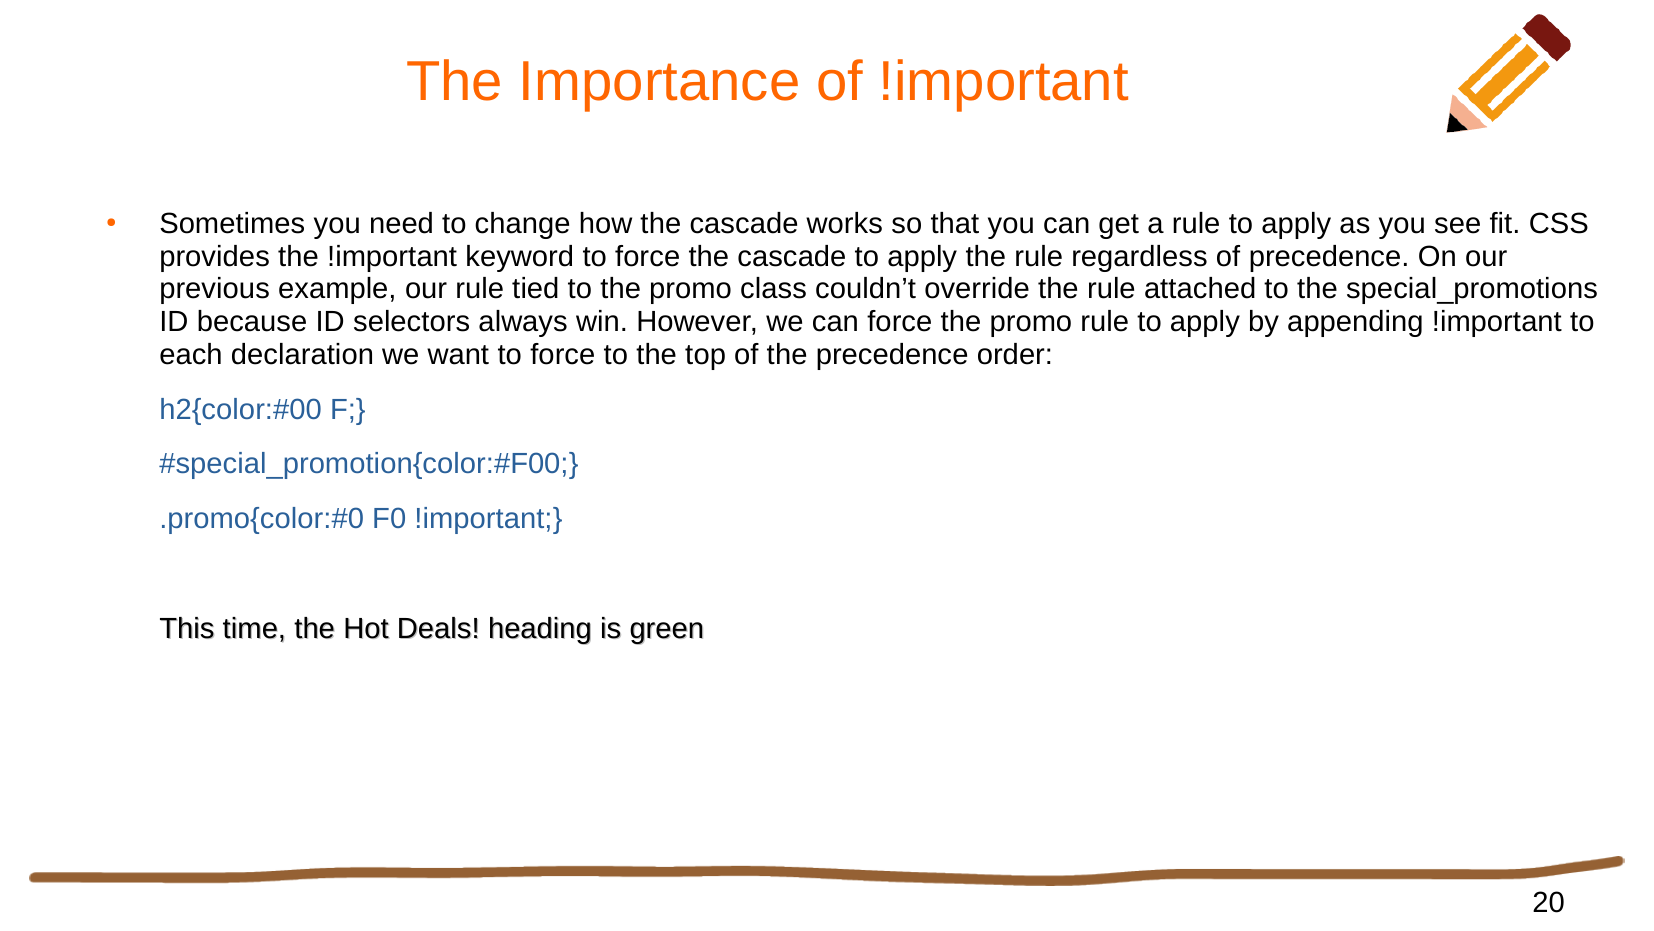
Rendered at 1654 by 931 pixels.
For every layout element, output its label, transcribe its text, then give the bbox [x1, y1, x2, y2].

picture [29, 856, 1625, 886]
list Sometimes you need to change how the cascade works so that you can get a rule to apply as you see fit. CSS provides the !important keyword to force the cascade to apply the rule regardless of precedence. On our previous example, our rule tied to the promo class couldn’t override the rule attached to the special_promotions ID because ID selectors always win. However, we can force the promo rule to apply by appending !important to each declaration we want to force to the top of the precedence order: h2{color:#00 F;} #special_promotion{color:#F00;} .promo{color:#0 F0 !important;} This time, the Hot Deals! heading is green [88, 206, 1625, 857]
picture [1446, 14, 1571, 133]
title The Importance of !important [88, 29, 1447, 133]
